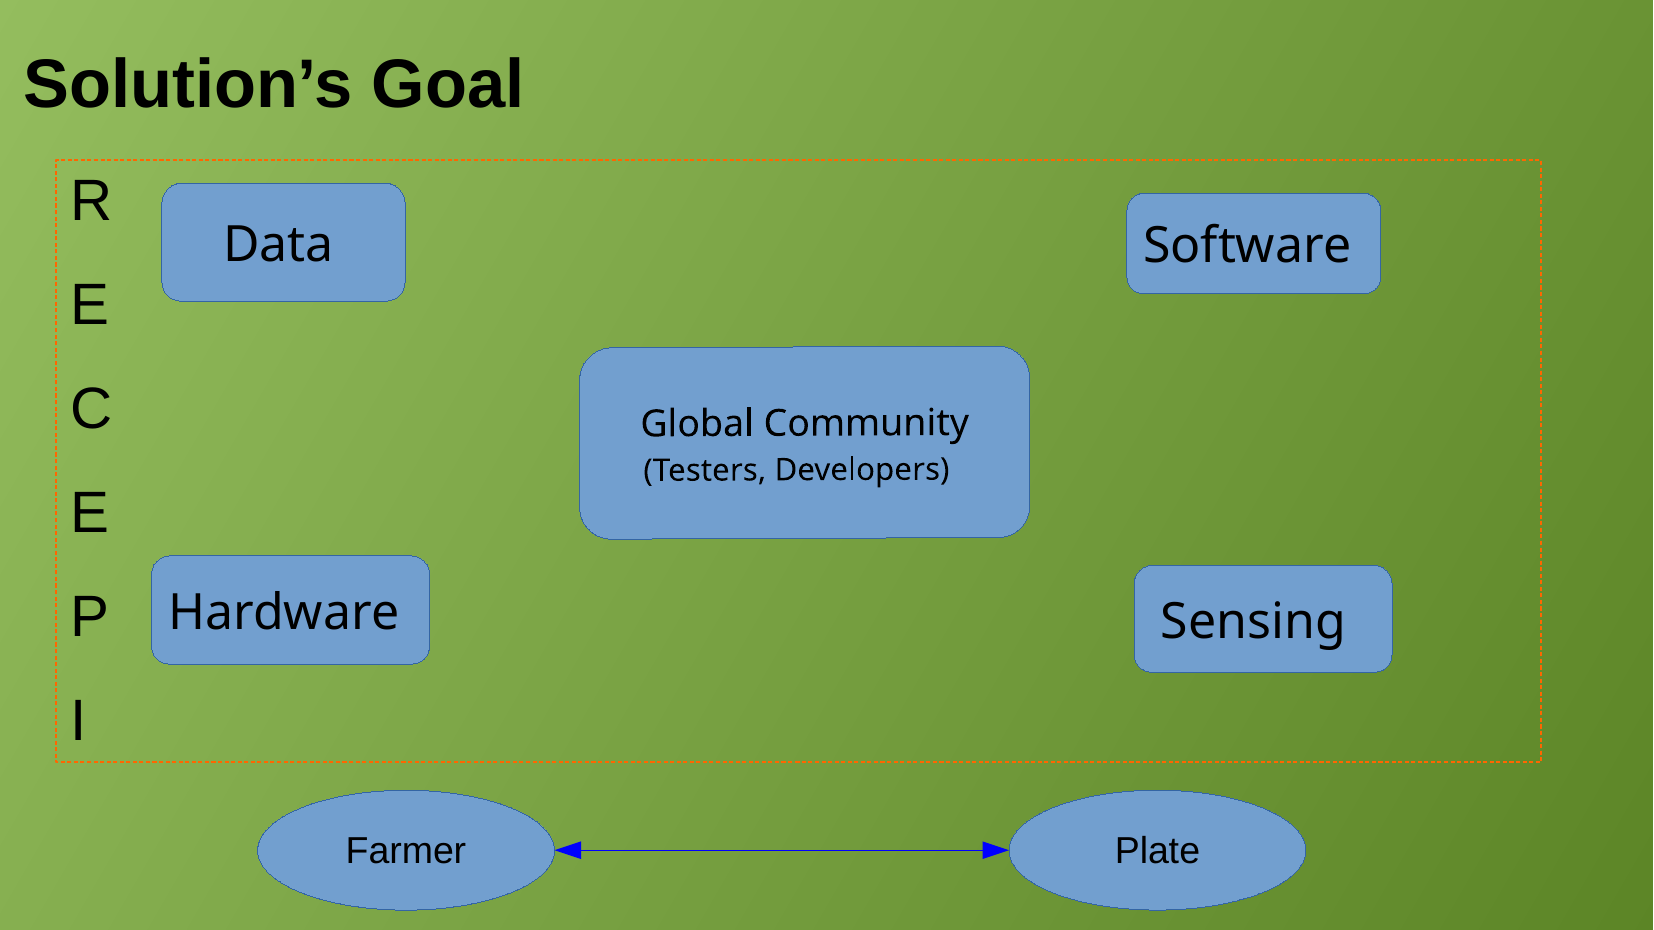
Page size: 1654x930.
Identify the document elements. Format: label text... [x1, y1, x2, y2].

text_box Farmer [257, 790, 555, 911]
text_box R E C E P I [56, 160, 146, 842]
title Solution’s Goal [23, 6, 769, 162]
text_box Global Community (Testers, Developers) [579, 346, 1030, 540]
text_box Plate [1009, 790, 1306, 911]
text_box Data [161, 183, 406, 302]
text_box Hardware [151, 555, 430, 665]
text_box Sensing [1134, 565, 1393, 673]
text_box Software [1126, 193, 1381, 294]
